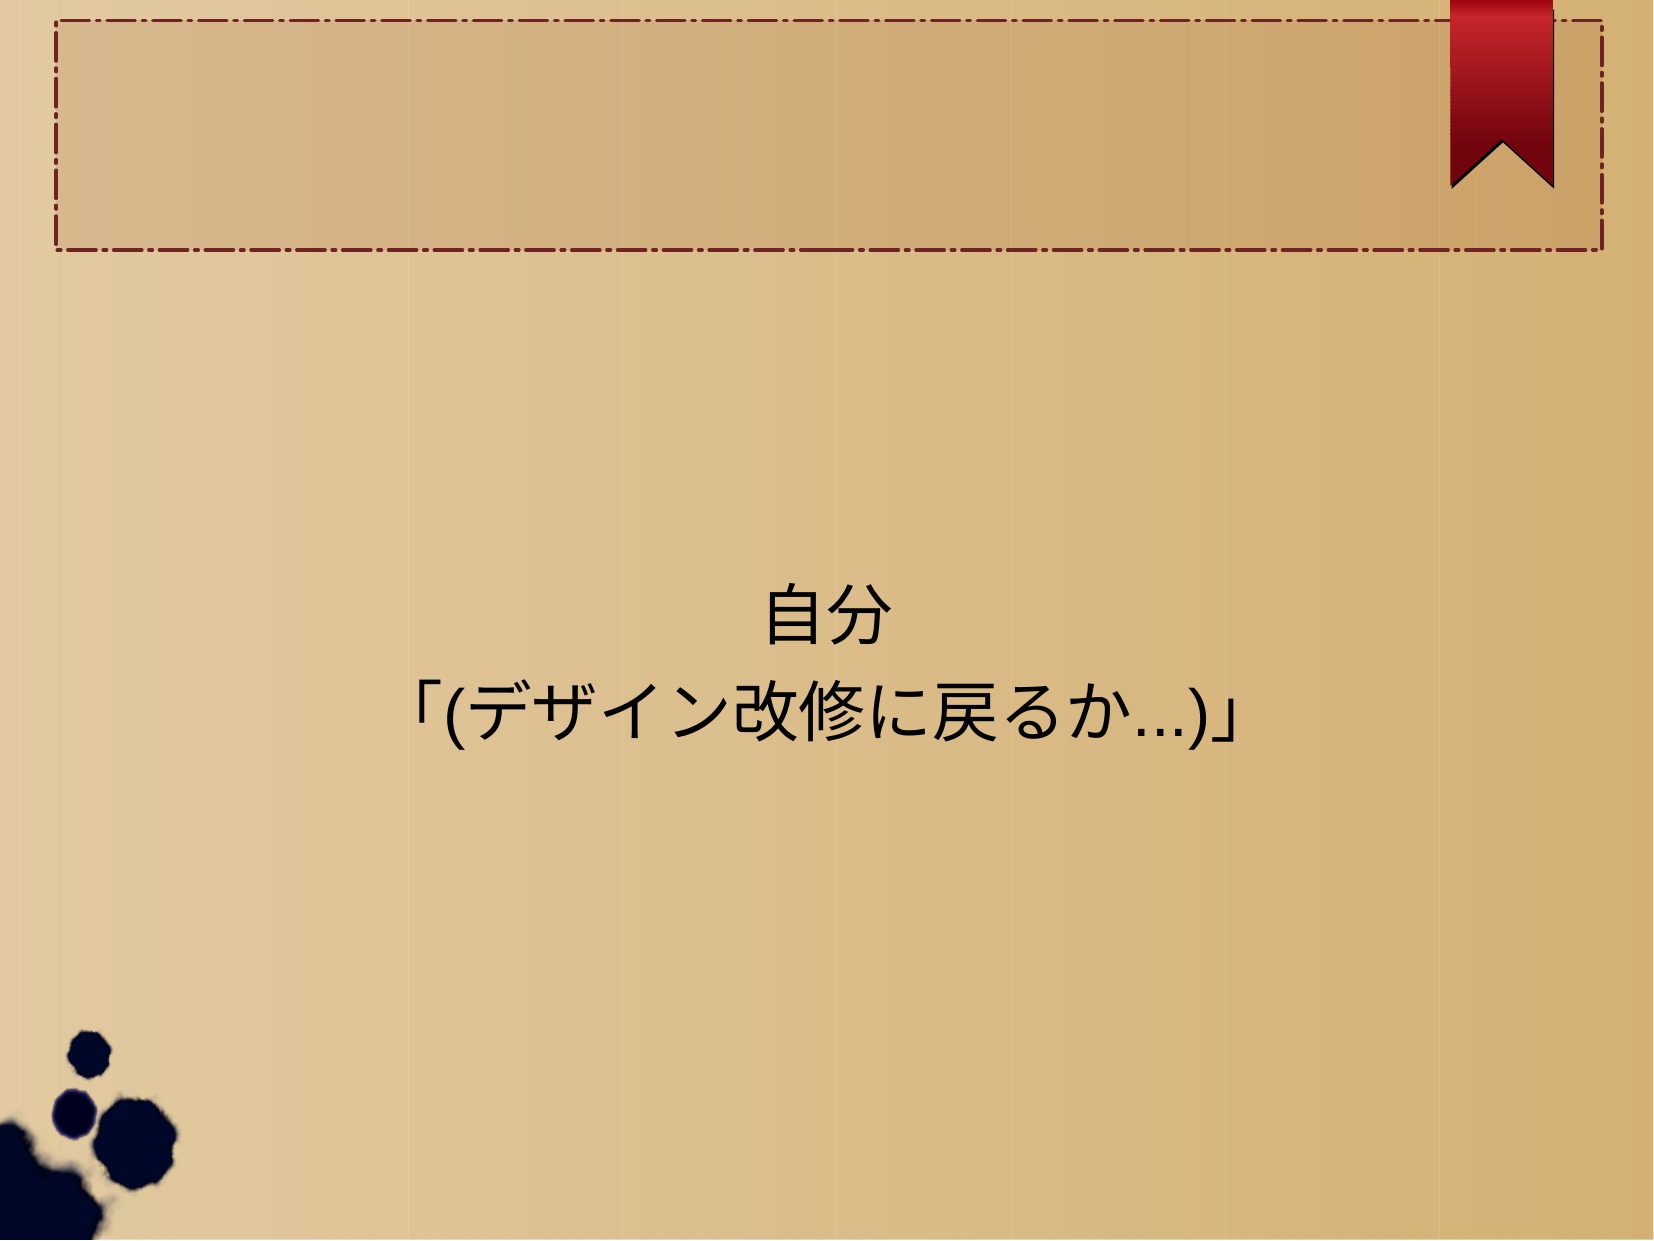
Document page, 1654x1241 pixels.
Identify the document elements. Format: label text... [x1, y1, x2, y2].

subtitle 自分 「(デザイン改修に戻るか...)」 [82, 299, 1571, 1019]
